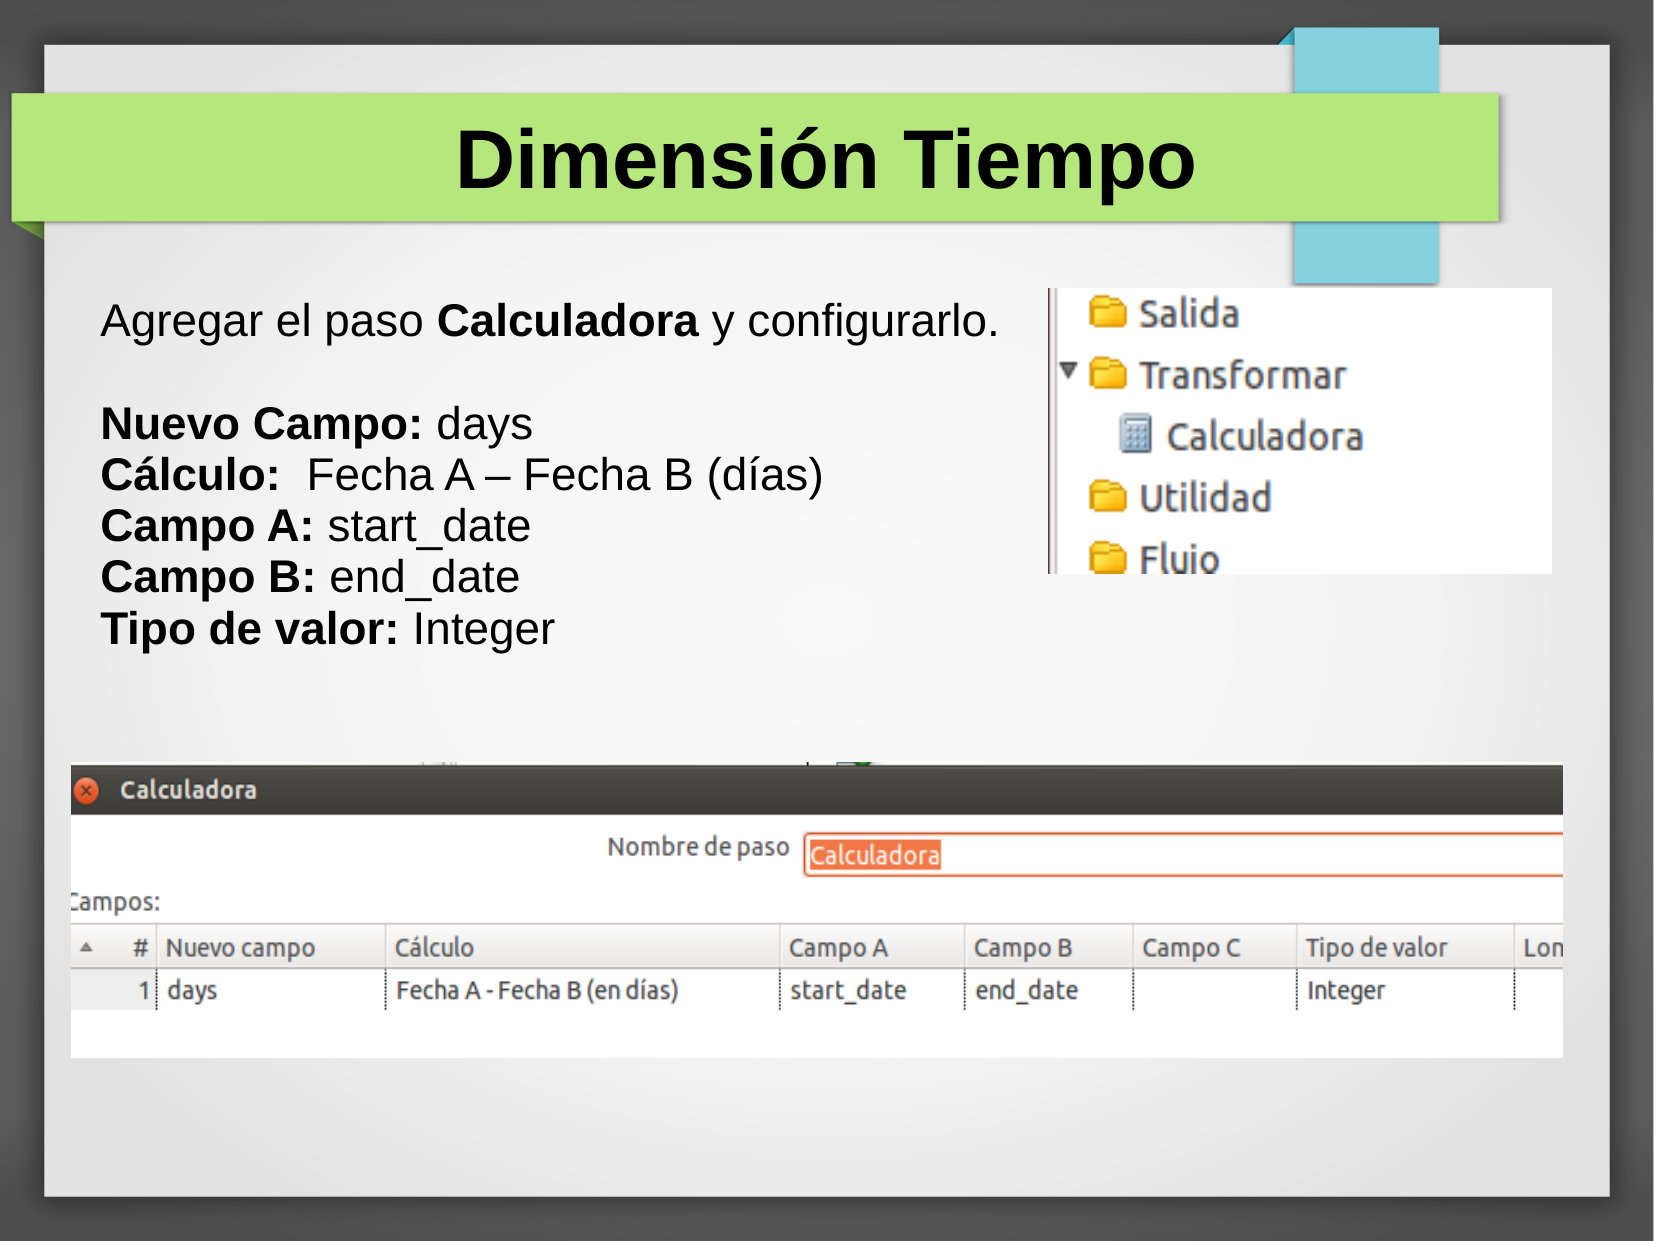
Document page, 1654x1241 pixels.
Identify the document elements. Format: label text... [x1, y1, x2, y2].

title Dimensión Tiempo [70, 106, 1583, 213]
text_box Agregar el paso Calculadora y configurarlo. Nuevo Campo: days Cálculo: Fecha A – Fecha B (días) Campo A: start_date Campo B: end_date Tipo de valor: Integer [85, 287, 1016, 662]
picture [0, 0, 1654, 1241]
